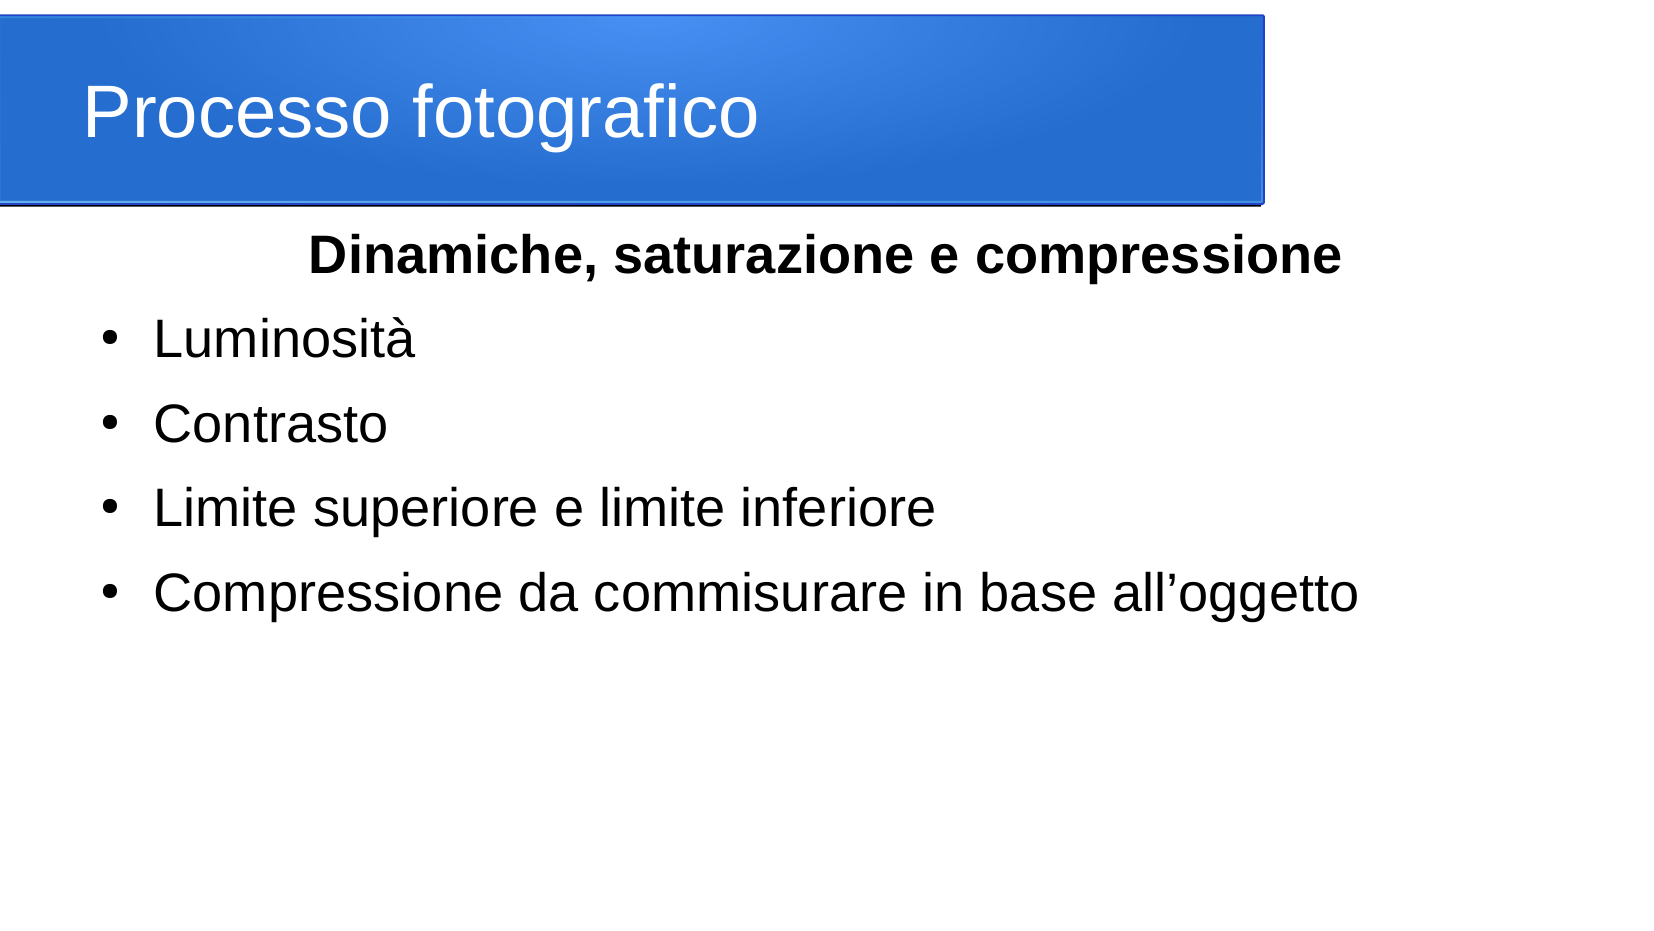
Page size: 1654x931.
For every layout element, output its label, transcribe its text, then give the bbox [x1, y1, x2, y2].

title Processo fotografico [82, 35, 1235, 189]
list Dinamiche, saturazione e compressione Luminosità Contrasto Limite superiore e limite inferiore Compressione da commisurare in base all’oggetto [82, 224, 1571, 764]
